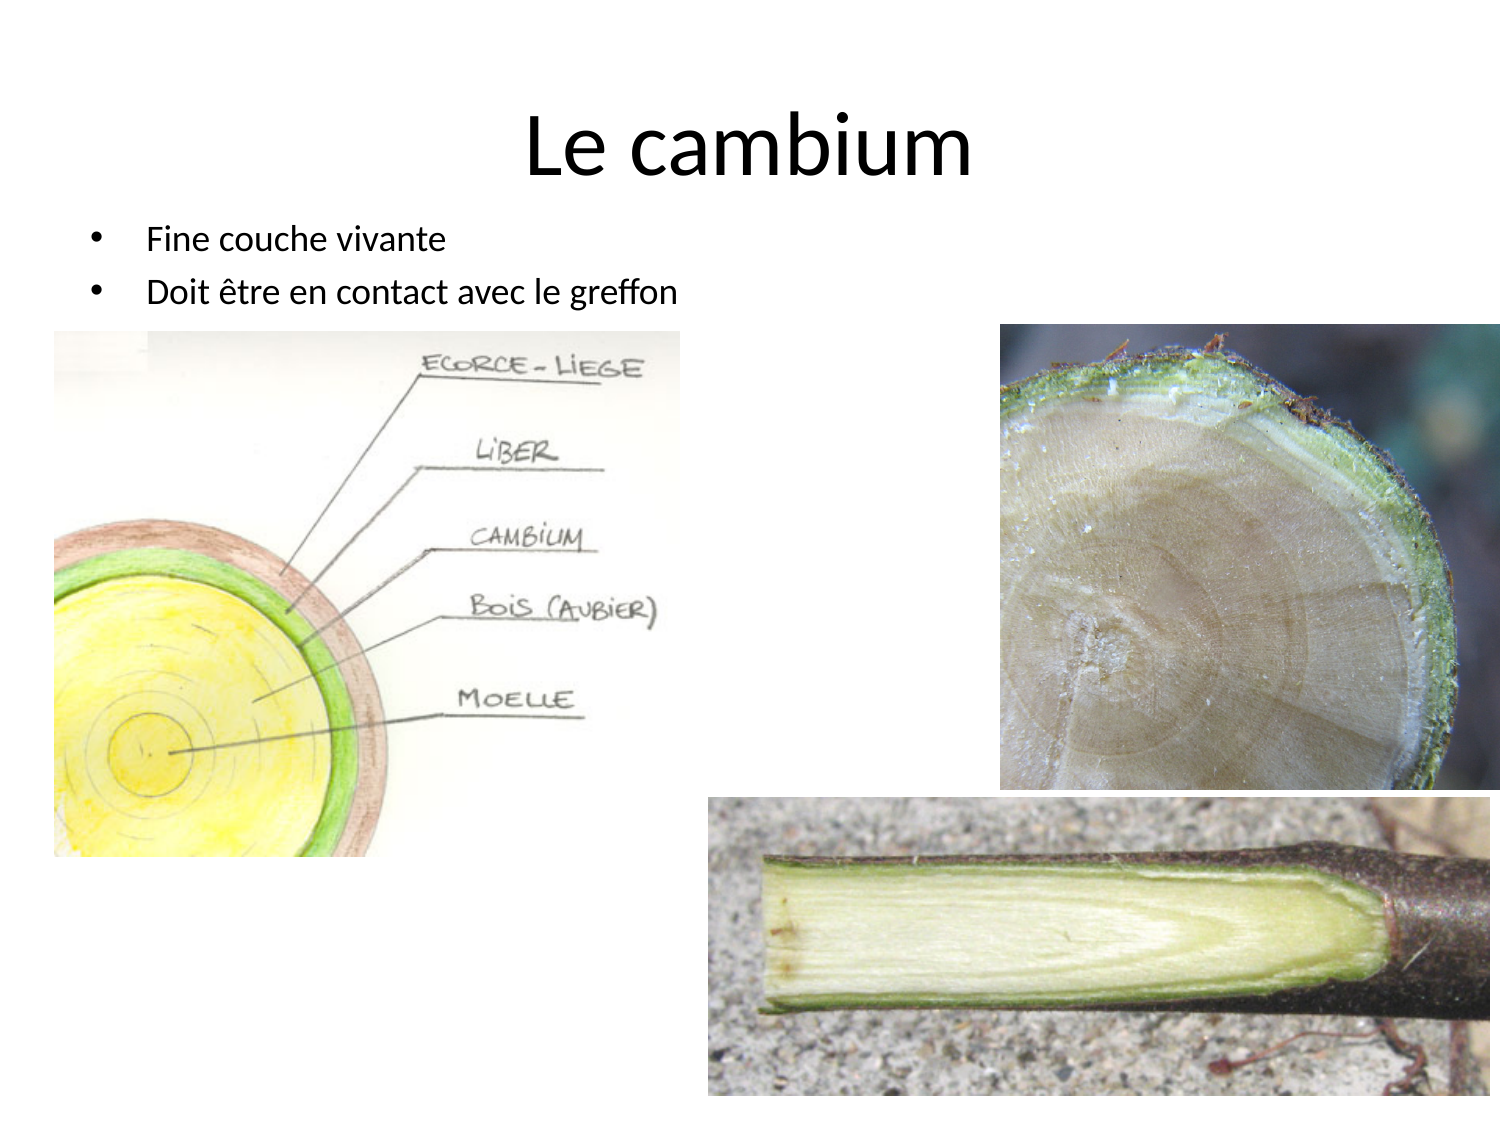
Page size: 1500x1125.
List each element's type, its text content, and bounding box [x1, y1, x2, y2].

list Fine couche vivante Doit être en contact avec le greffon [75, 206, 1425, 950]
picture [1000, 324, 1500, 791]
picture [54, 331, 680, 857]
picture [708, 797, 1490, 1096]
title Le cambium [75, 45, 1425, 206]
